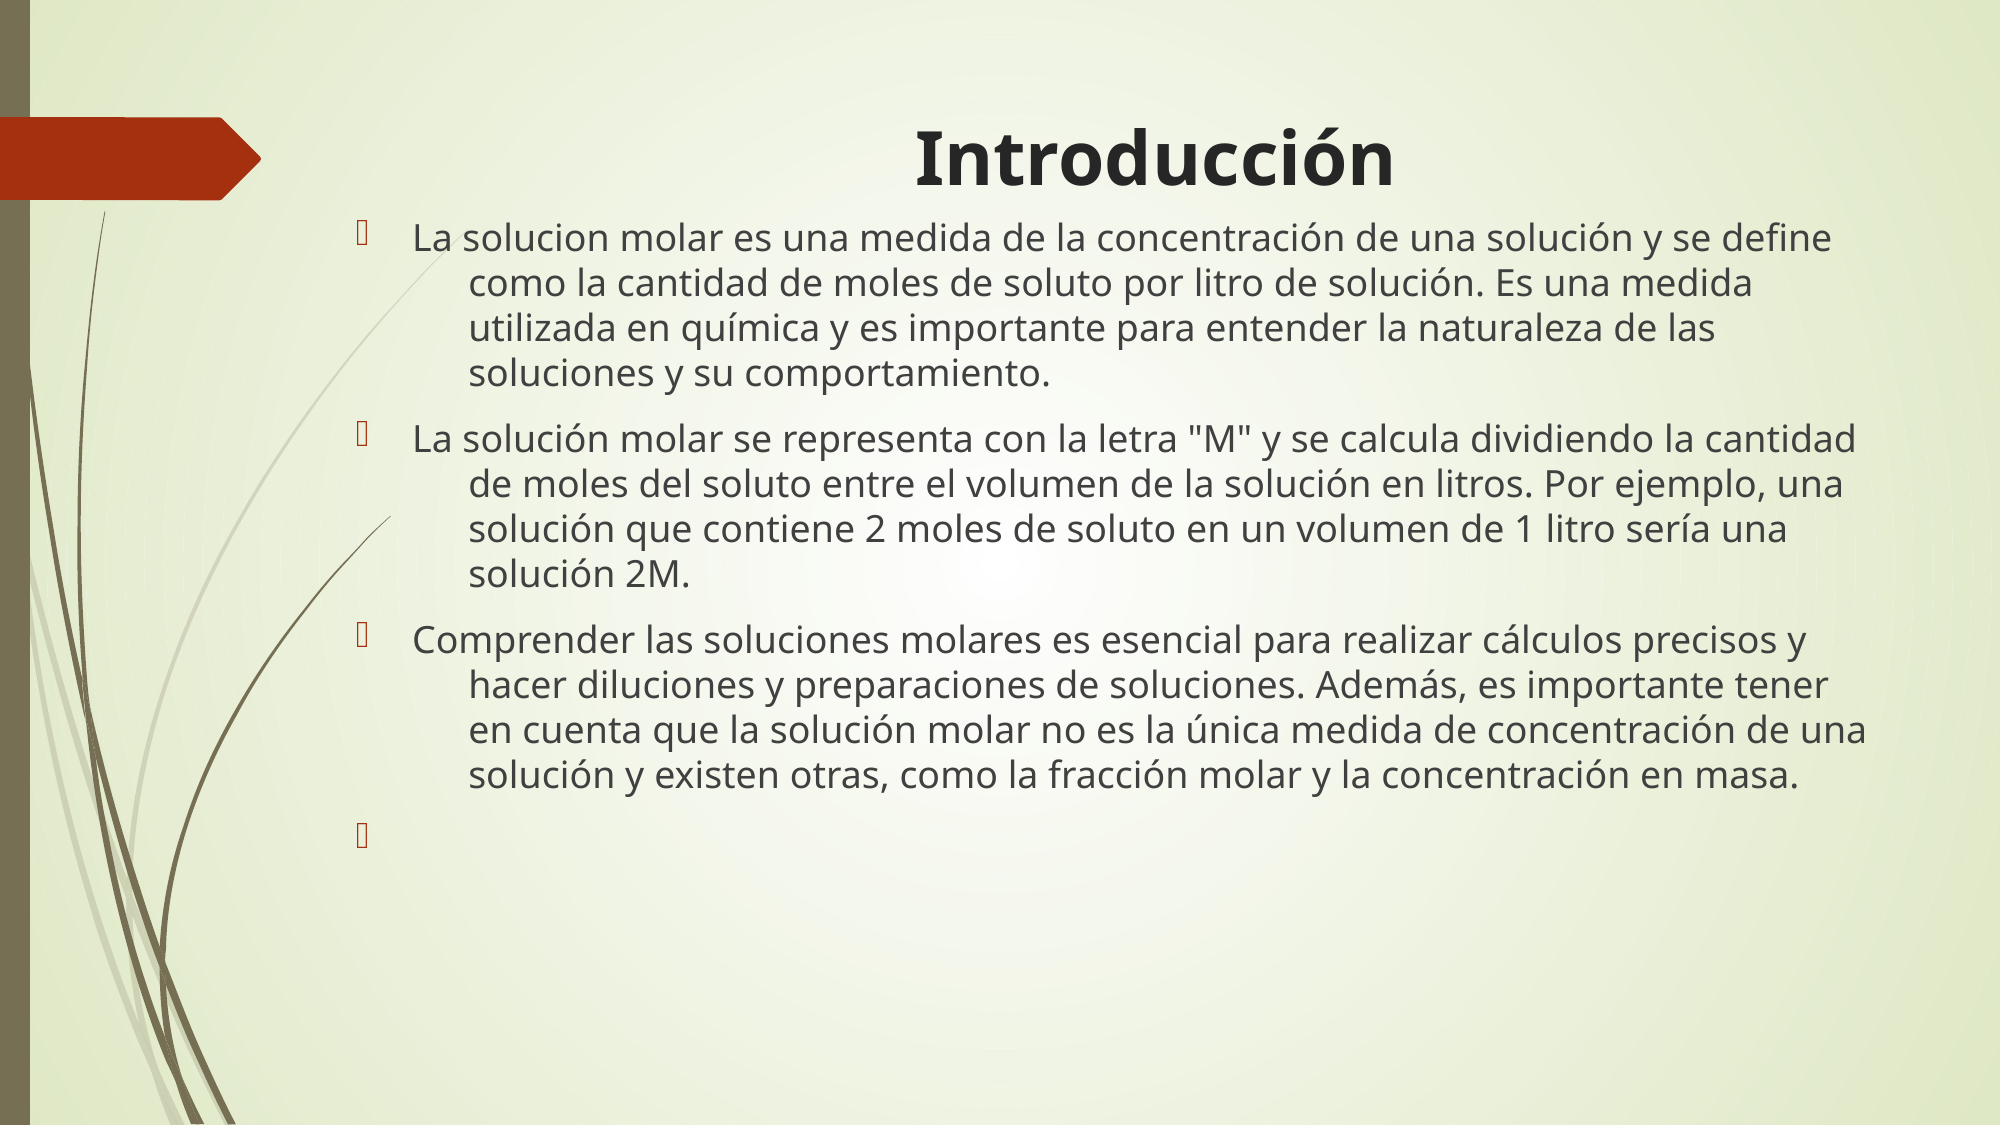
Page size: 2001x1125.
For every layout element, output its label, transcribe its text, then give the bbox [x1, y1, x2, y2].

list La solucion molar es una medida de la concentración de una solución y se define como la cantidad de moles de soluto por litro de solución. Es una medida utilizada en química y es importante para entender la naturaleza de las soluciones y su comportamiento. La solución molar se representa con la letra "M" y se calcula dividiendo la cantidad de moles del soluto entre el volumen de la solución en litros. Por ejemplo, una solución que contiene 2 moles de soluto en un volumen de 1 litro sería una solución 2M. Comprender las soluciones molares es esencial para realizar cálculos precisos y hacer diluciones y preparaciones de soluciones. Además, es importante tener en cuenta que la solución molar no es la única medida de concentración de una solución y existen otras, como la fracción molar y la concentración en masa. [340, 206, 1888, 1000]
title Introducción [425, 102, 1888, 206]
